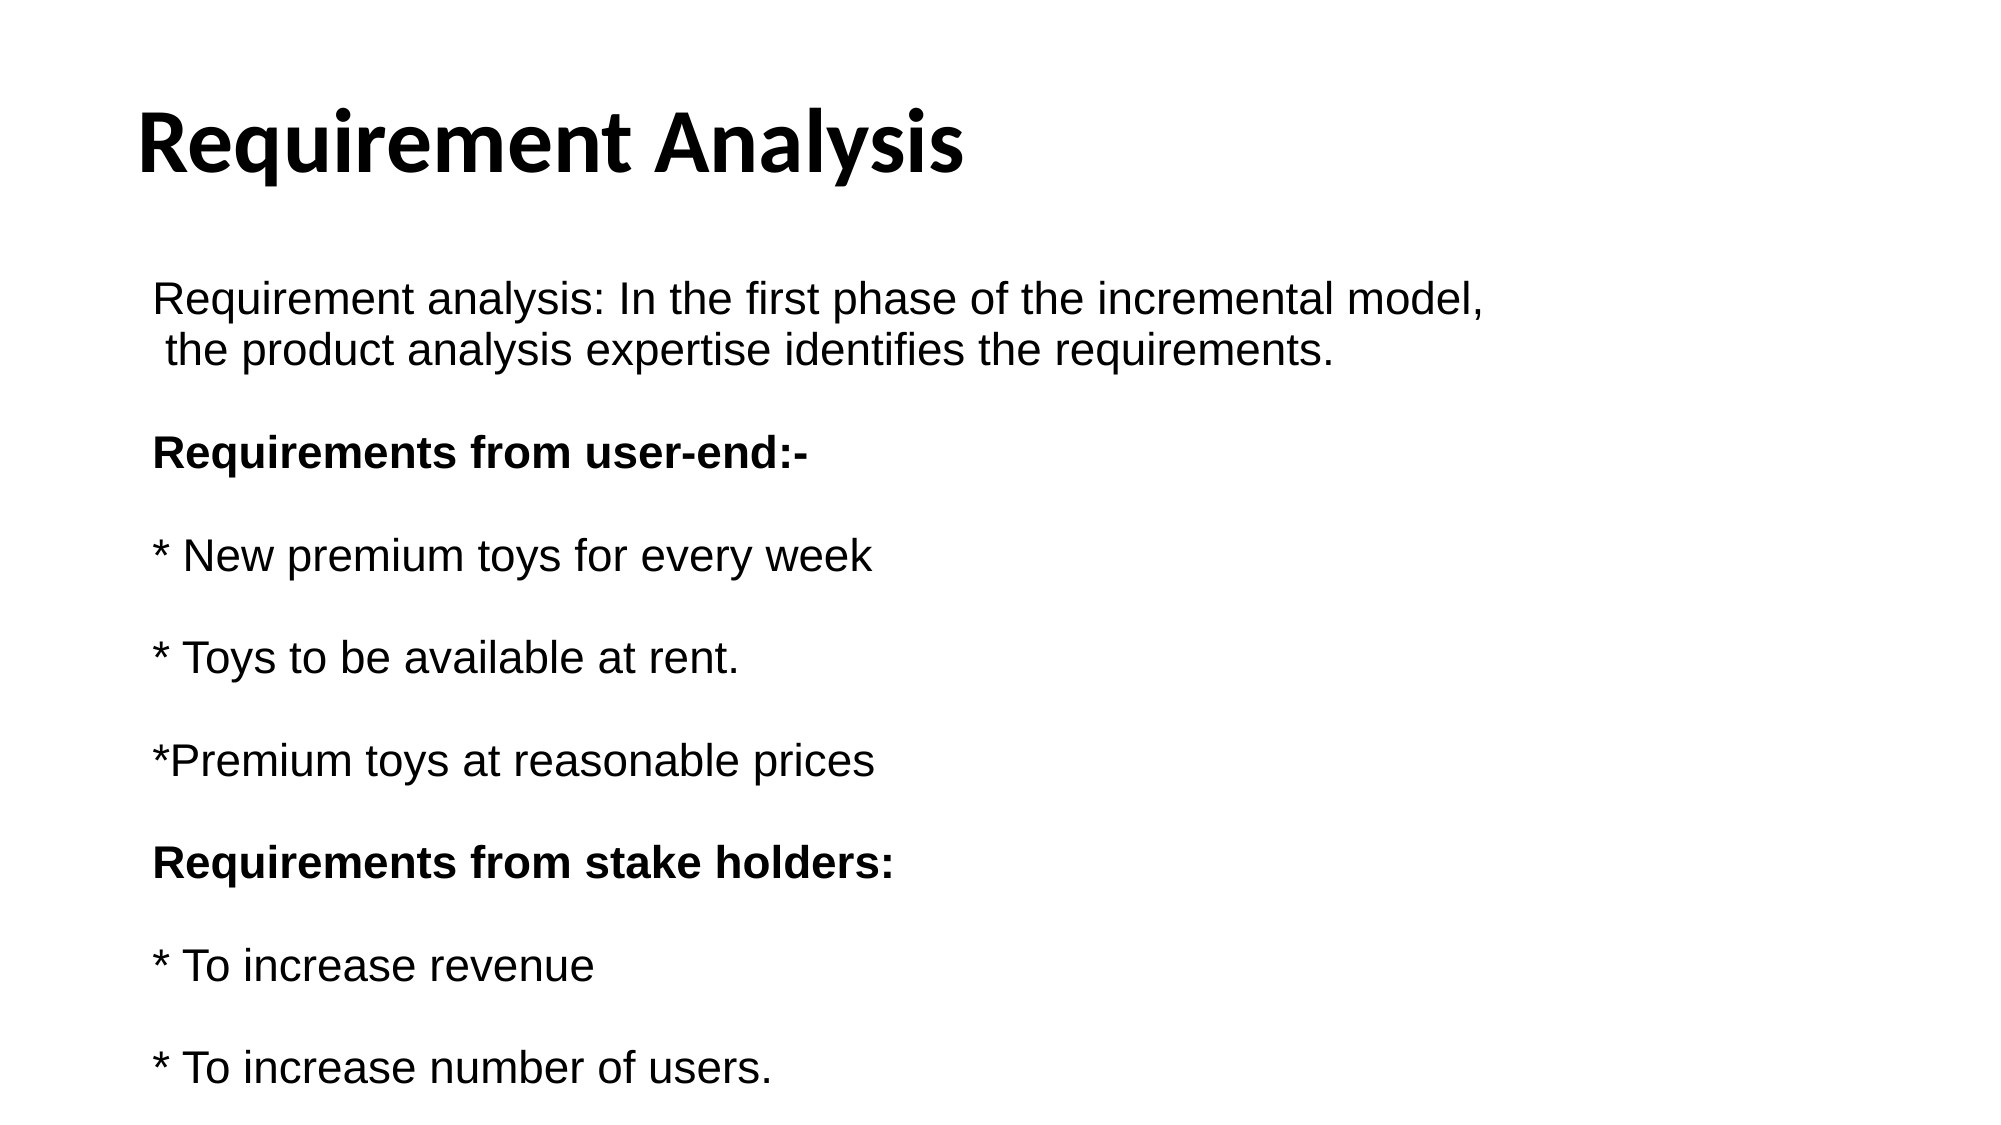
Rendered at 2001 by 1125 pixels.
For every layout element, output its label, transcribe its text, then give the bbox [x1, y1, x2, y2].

text_box Requirement analysis: In the first phase of the incremental model, the product analysis expertise identifies the requirements. Requirements from user-end:- * New premium toys for every week * Toys to be available at rent. *Premium toys at reasonable prices Requirements from stake holders: * To increase revenue * To increase number of users. [137, 265, 2000, 1101]
title Requirement Analysis [137, 59, 1863, 265]
